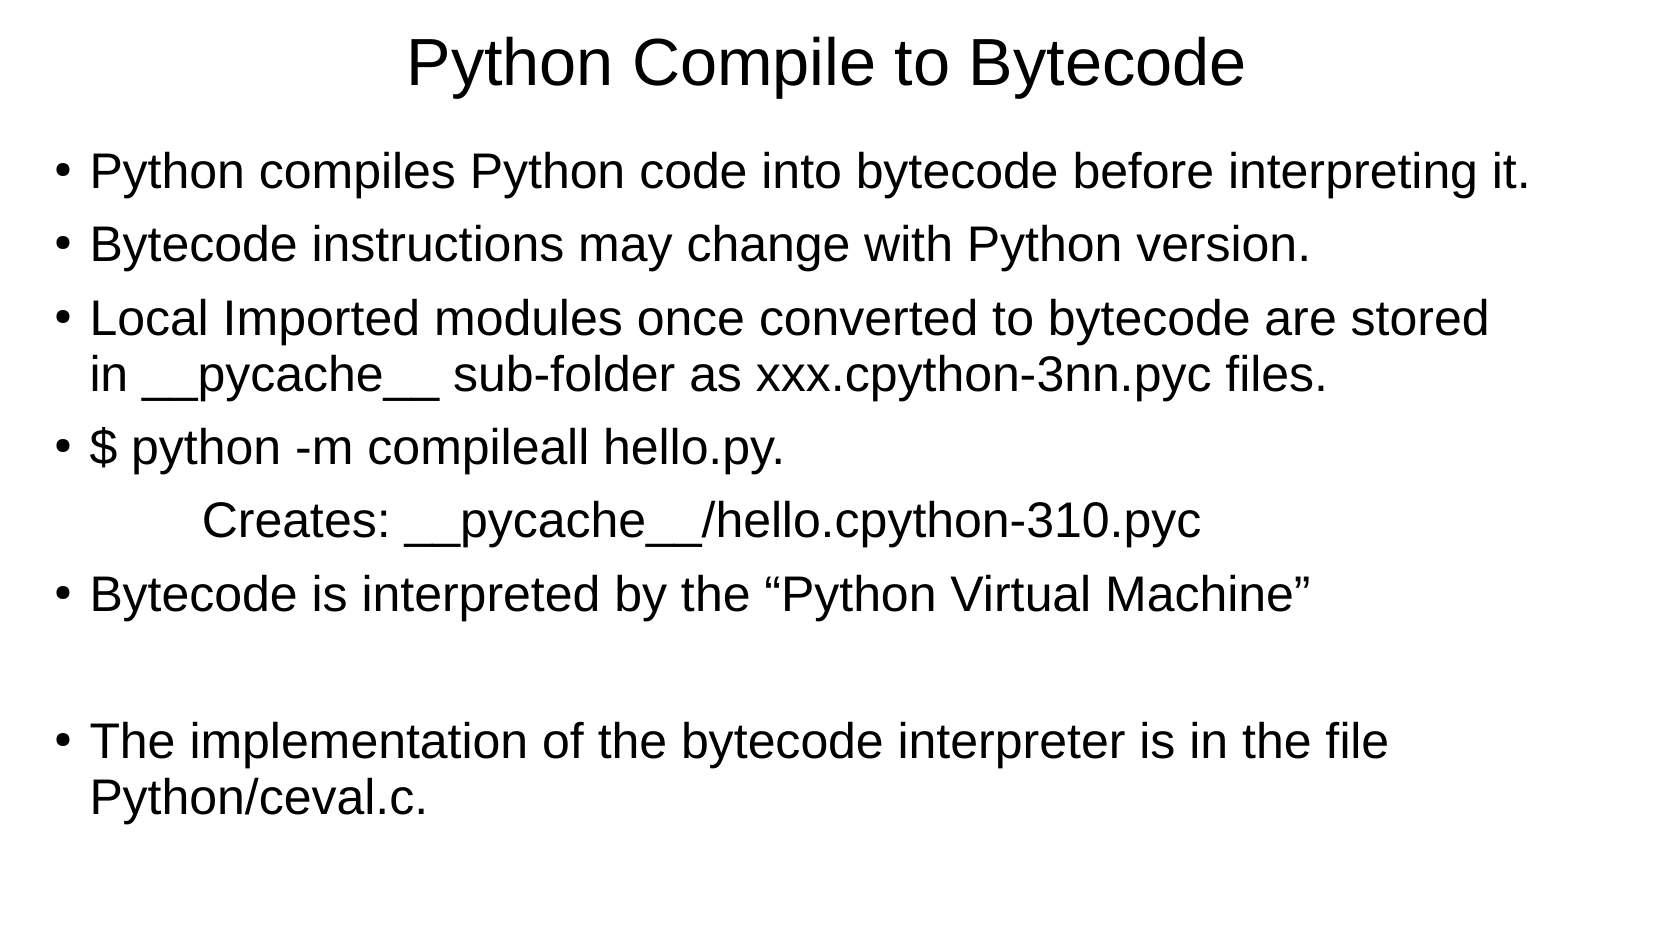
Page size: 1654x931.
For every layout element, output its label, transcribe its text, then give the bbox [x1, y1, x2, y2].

subtitle Python compiles Python code into bytecode before interpreting it. Bytecode instructions may change with Python version. Local Imported modules once converted to bytecode are stored in __pycache__ sub-folder as xxx.cpython-3nn.pyc files. $ python -m compileall hello.py. Creates: __pycache__/hello.cpython-310.pyc Bytecode is interpreted by the “Python Virtual Machine” The implementation of the bytecode interpreter is in the file Python/ceval.c. [54, 143, 1543, 841]
title Python Compile to Bytecode [82, 24, 1571, 100]
